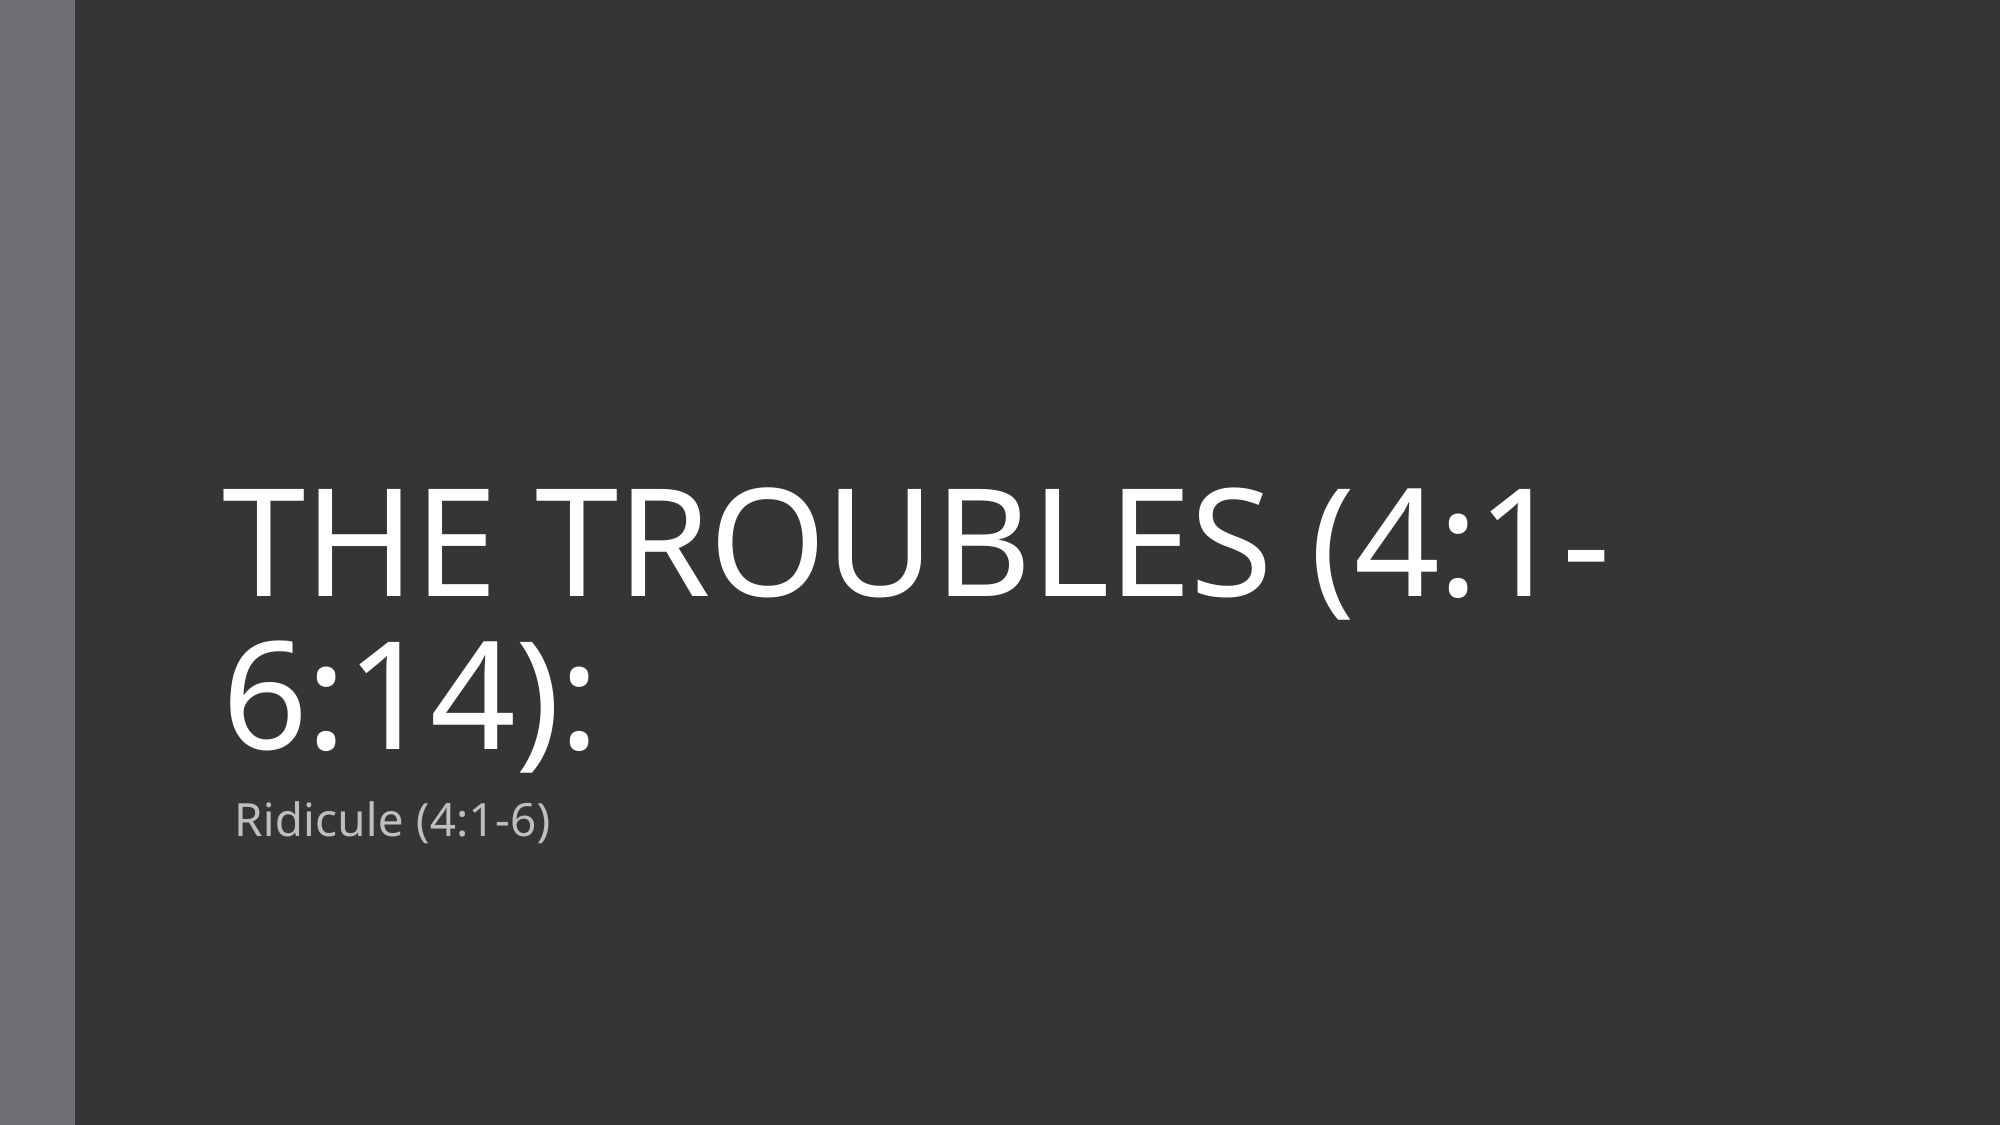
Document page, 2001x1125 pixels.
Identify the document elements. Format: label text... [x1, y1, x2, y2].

subtitle Ridicule (4:1-6) [206, 787, 1752, 1066]
title THE TROUBLES (4:1-6:14): [206, 124, 1752, 787]
